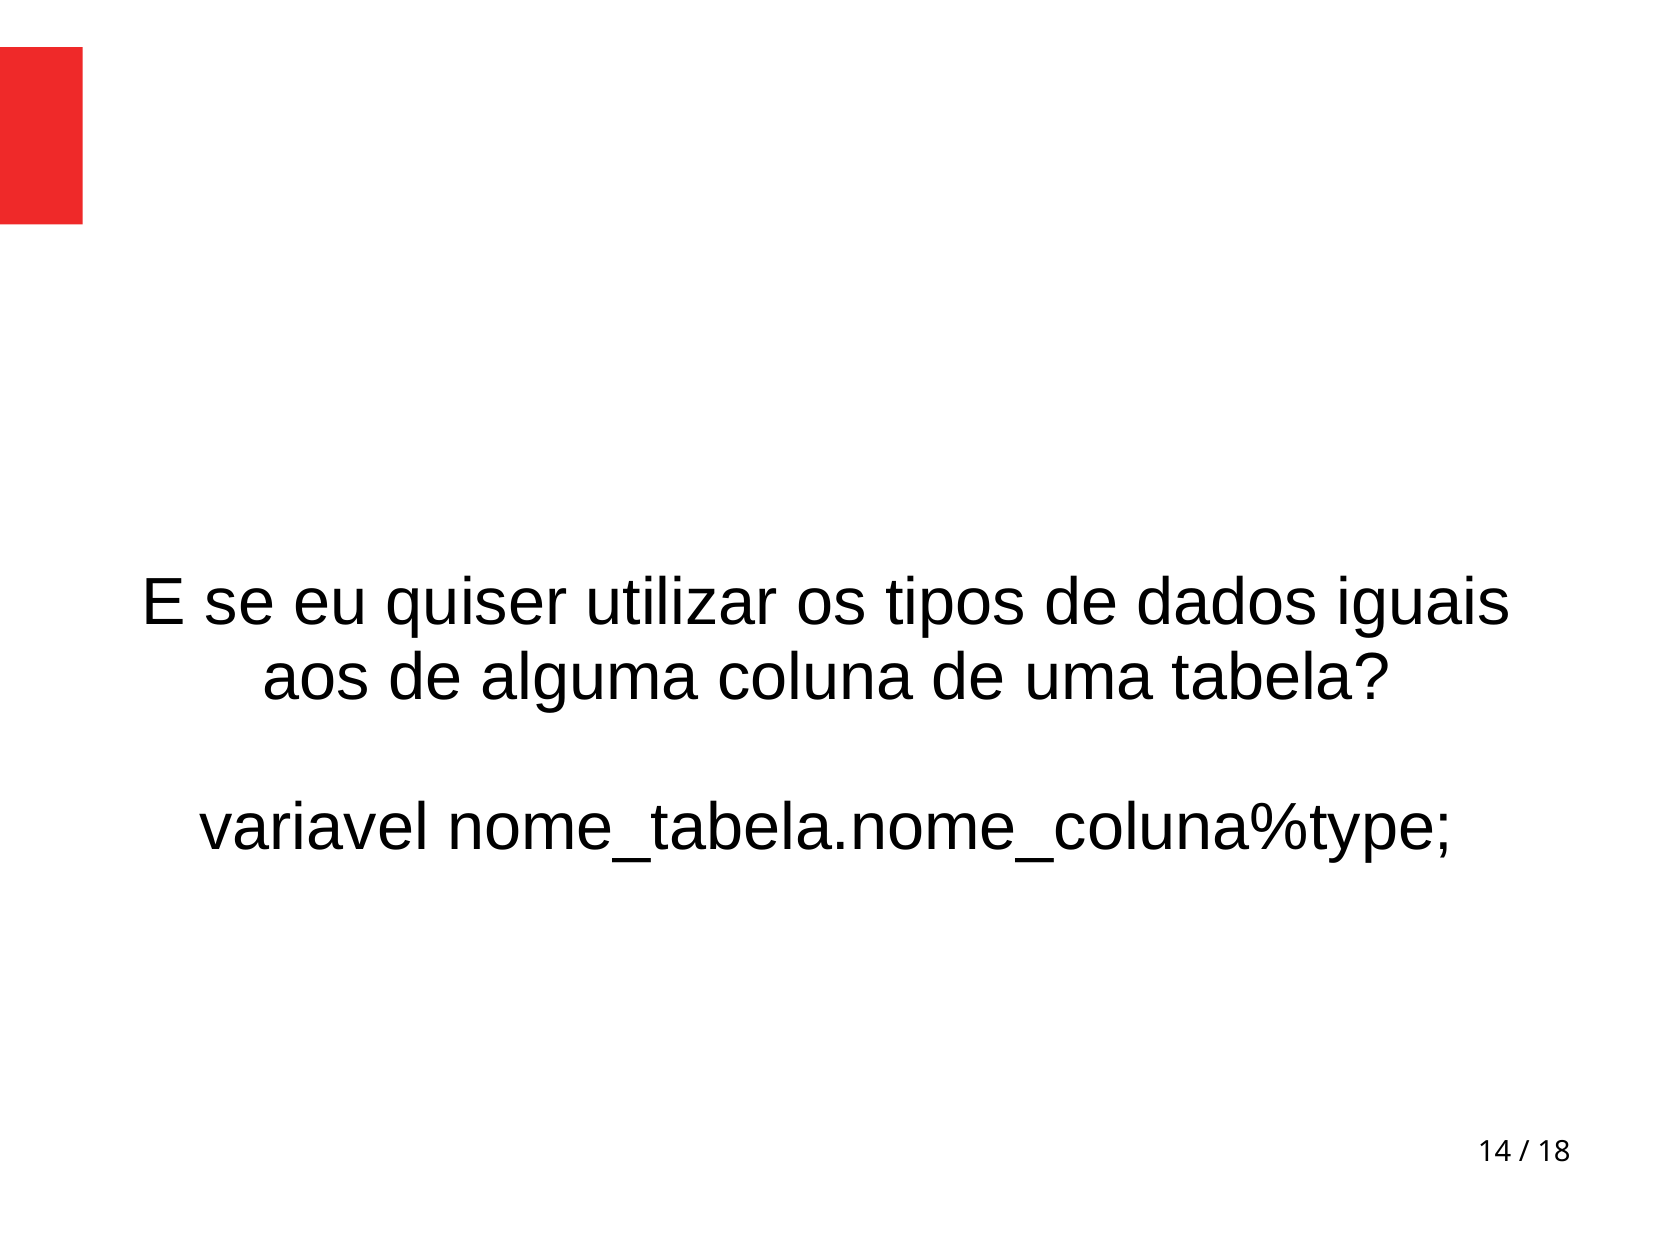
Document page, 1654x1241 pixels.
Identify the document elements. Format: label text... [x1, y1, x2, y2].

subtitle E se eu quiser utilizar os tipos de dados iguais aos de alguma coluna de uma tabela? variavel nome_tabela.nome_coluna%type; [118, 354, 1536, 1074]
